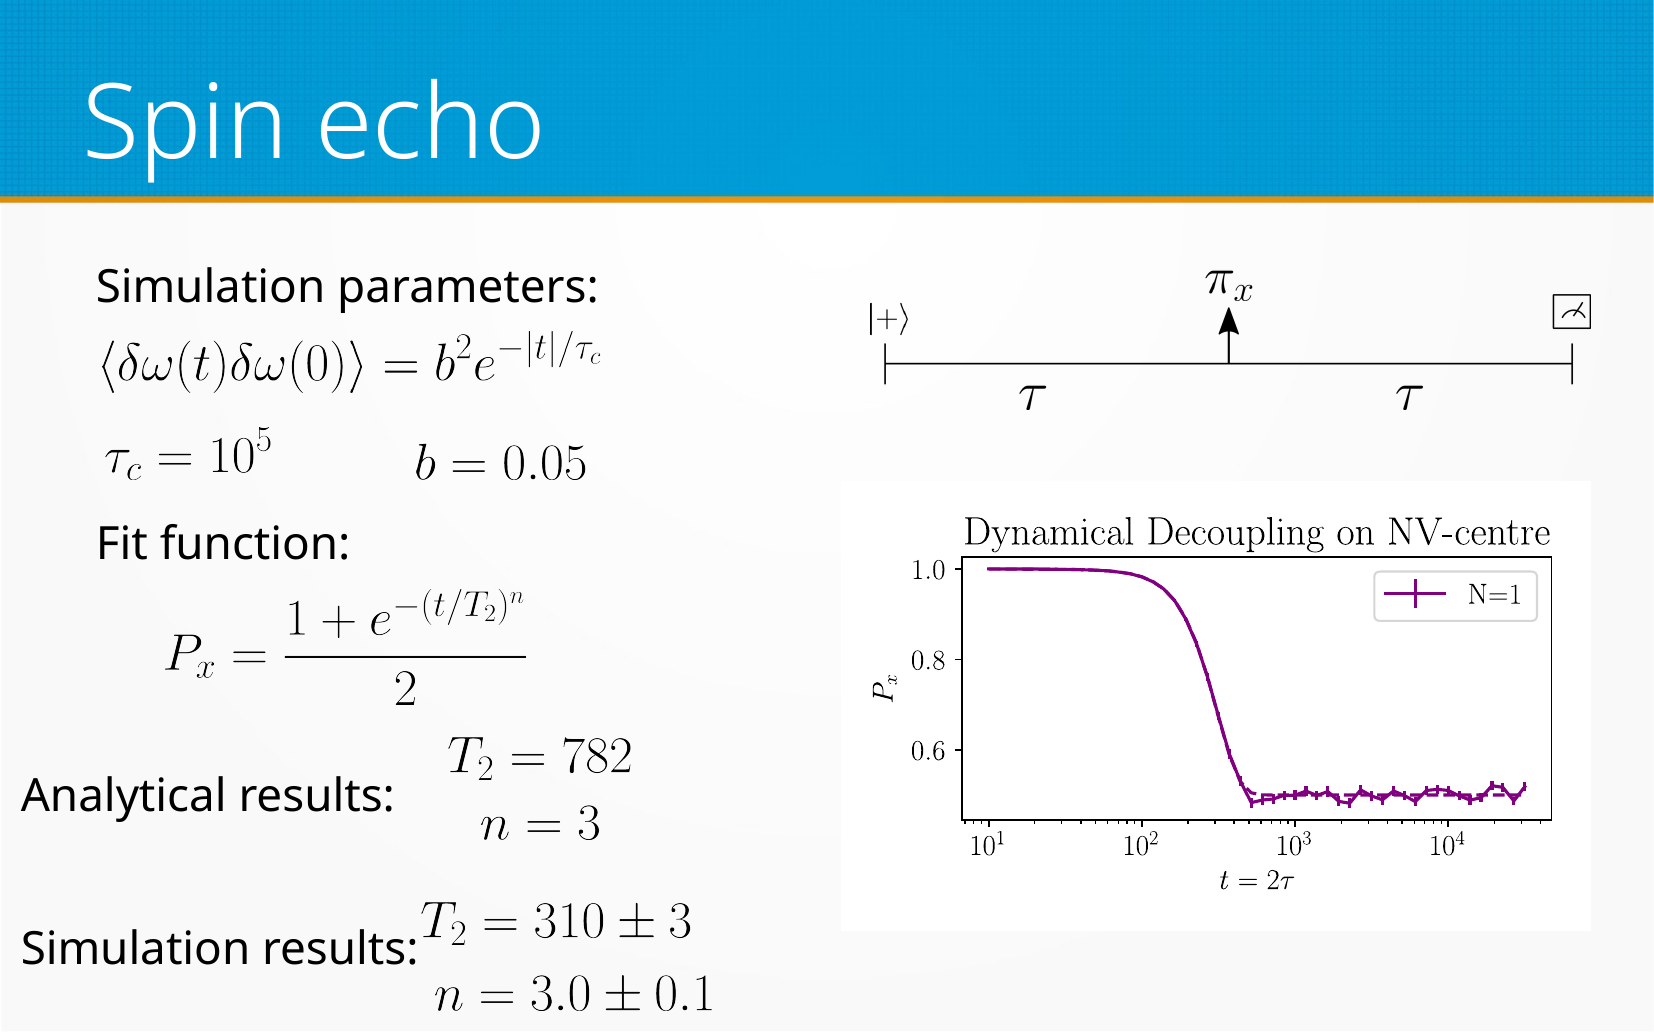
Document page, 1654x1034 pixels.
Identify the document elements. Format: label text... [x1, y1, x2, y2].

text_box Fit function: [90, 510, 586, 574]
text_box Analytical results: [15, 761, 571, 826]
title Spin echo [82, 16, 1571, 190]
text_box Simulation parameters: [90, 253, 646, 317]
text_box Simulation results: [15, 915, 571, 979]
picture [0, 195, 1654, 1034]
